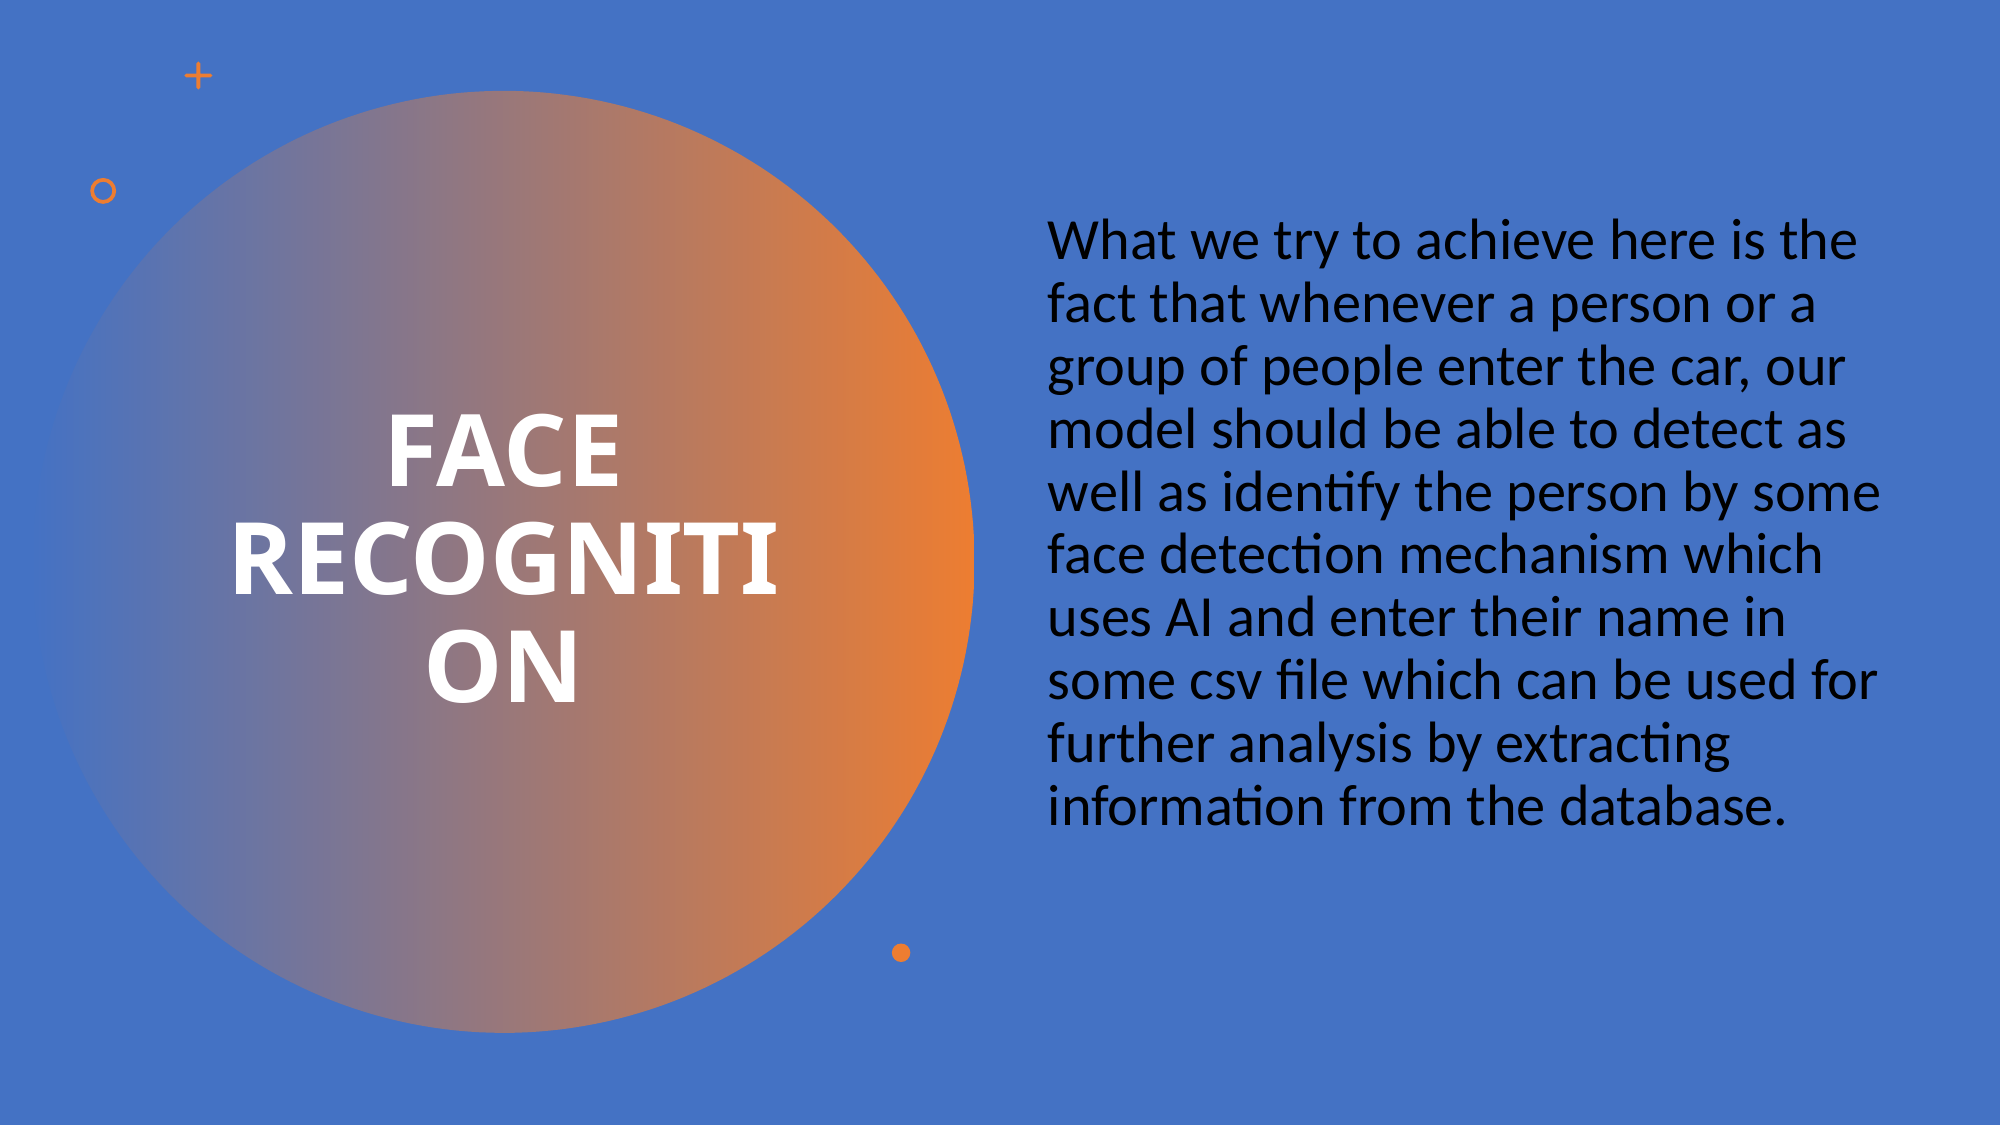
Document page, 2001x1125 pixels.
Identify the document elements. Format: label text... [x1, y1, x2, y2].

title FACE RECOGNITION [204, 211, 804, 913]
list What we try to achieve here is the fact that whenever a person or a group of people enter the car, our model should be able to detect as well as identify the person by some face detection mechanism which uses AI and enter their name in some csv file which can be used for further analysis by extracting information from the database. [1032, 88, 1902, 1043]
text_box [0, 0, 2000, 1125]
